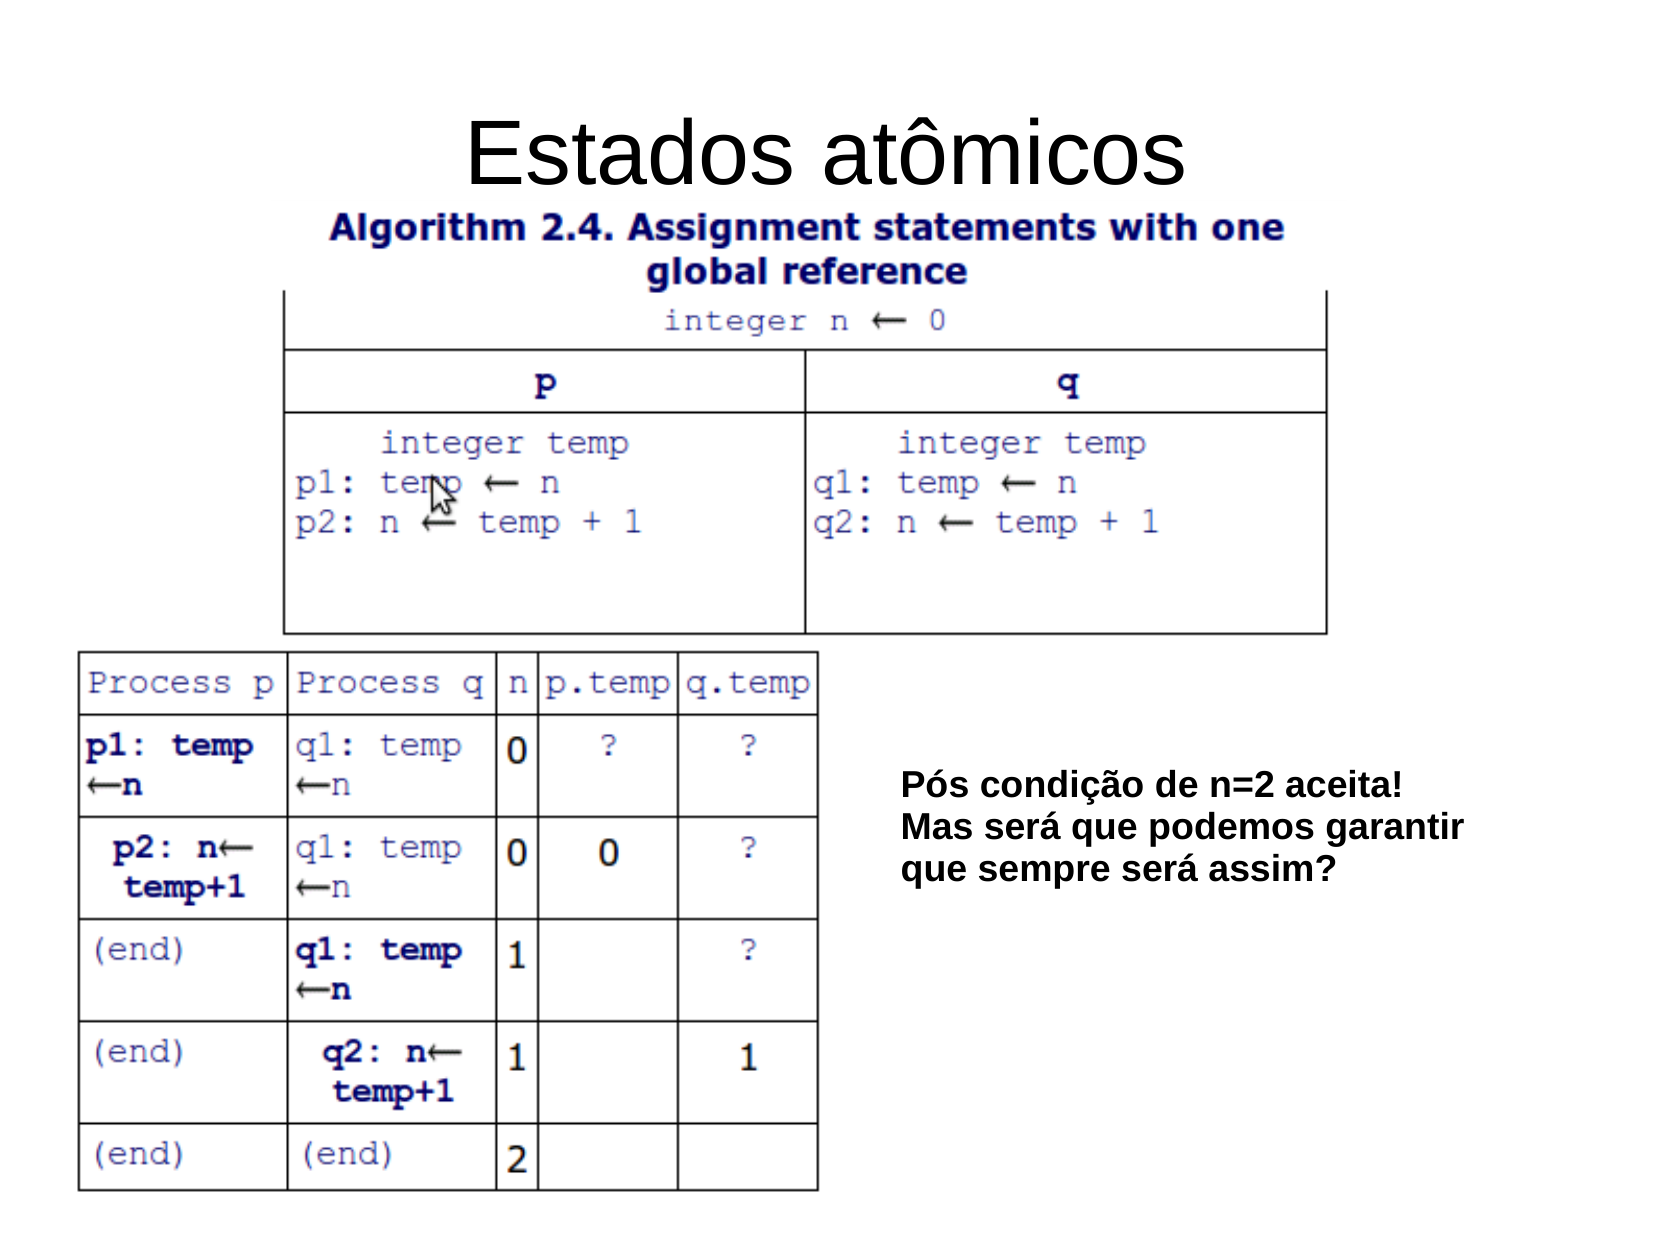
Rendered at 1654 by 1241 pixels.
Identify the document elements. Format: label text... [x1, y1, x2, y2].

text_box Pós condição de n=2 aceita! Mas será que podemos garantir que sempre será assim? [885, 755, 1480, 897]
title Estados atômicos [82, 49, 1571, 257]
picture [70, 199, 1347, 1221]
